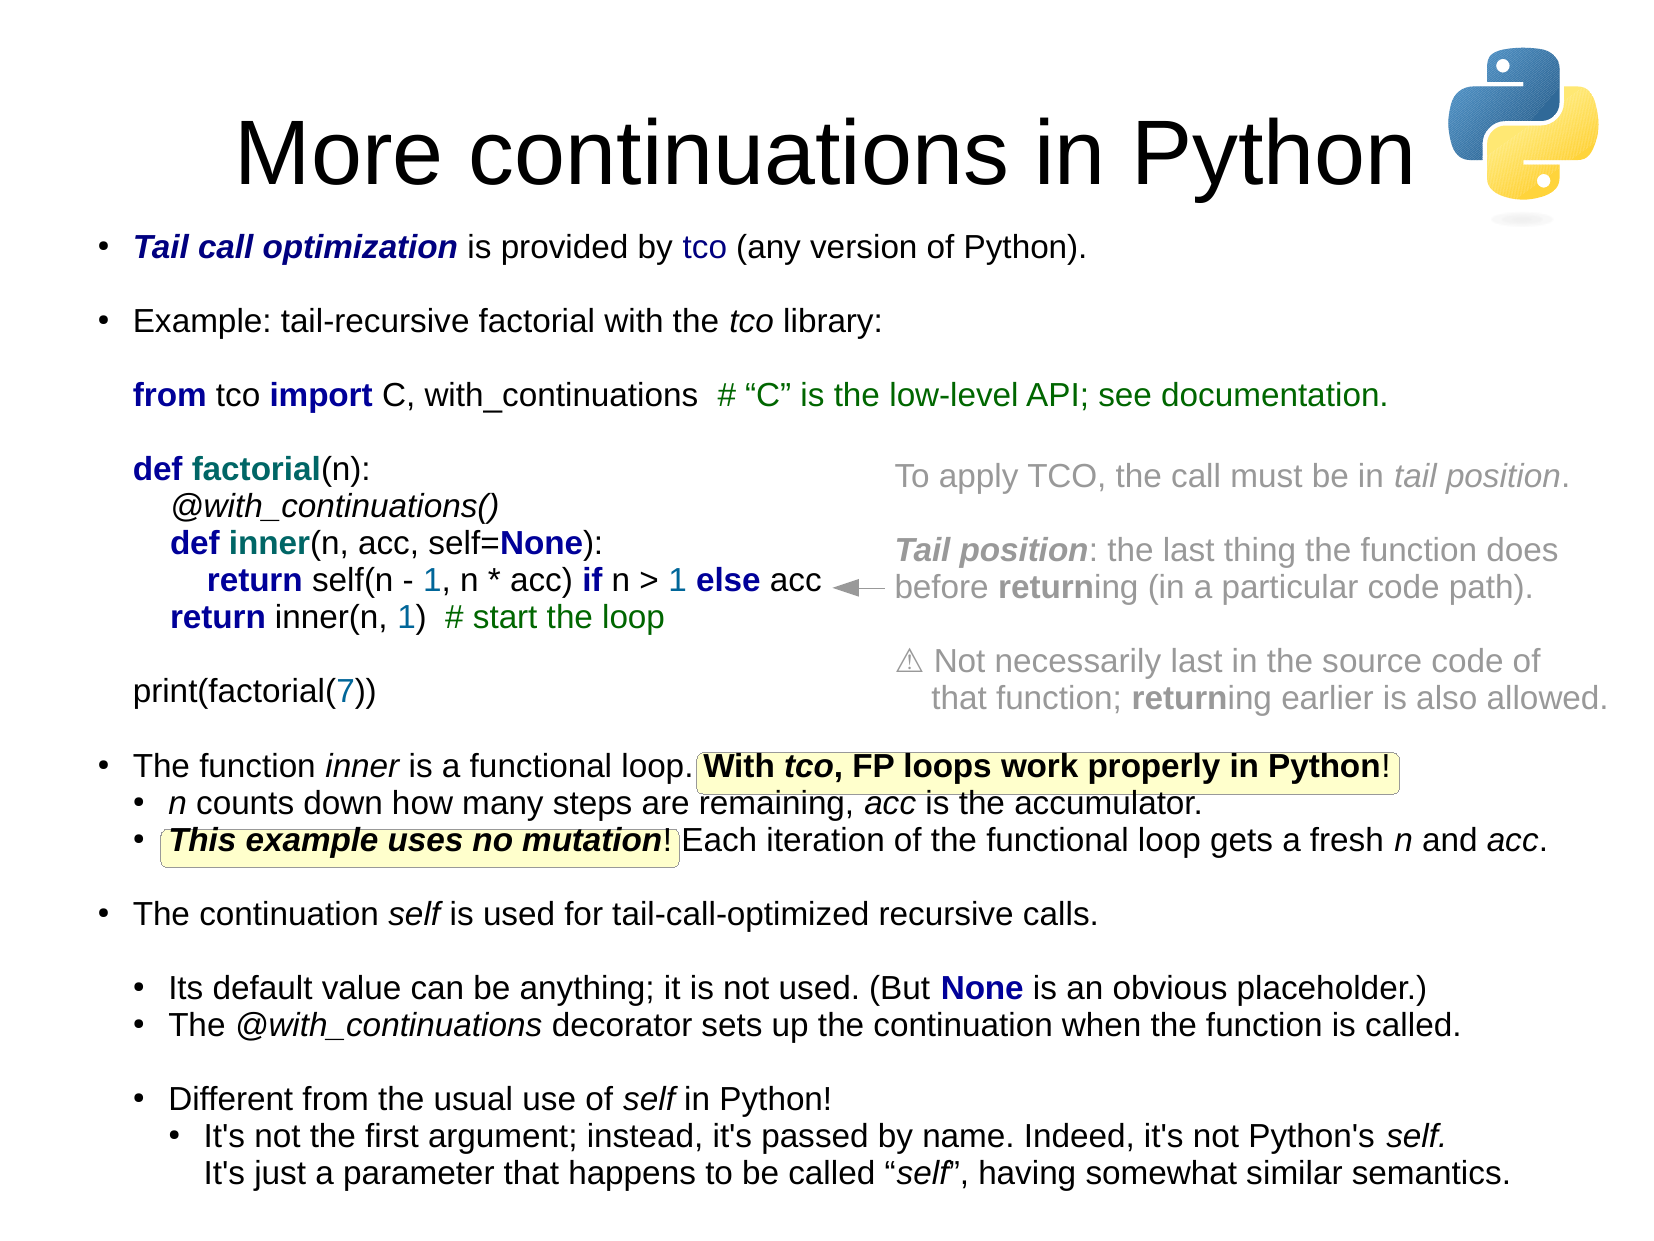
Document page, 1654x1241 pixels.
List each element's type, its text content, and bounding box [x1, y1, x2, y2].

title More continuations in Python [82, 49, 1448, 221]
picture [1448, 47, 1609, 242]
text_box Tail call optimization is provided by tco (any version of Python). Example: tail-recursive factorial with the tco library: from tco import C, with_continuations # “C” is the low-level API; see documentation. def factorial(n): @with_continuations() def inner(n, acc, self=None): return self(n - 1, n * acc) if n > 1 else acc return inner(n, 1) # start the loop print(factorial(7)) The function inner is a functional loop. With tco, FP loops work properly in Python! n counts down how many steps are remaining, acc is the accumulator. This example uses no mutation! Each iteration of the functional loop gets a fresh n and acc. The continuation self is used for tail-call-optimized recursive calls. Its default value can be anything; it is not used. (But None is an obvious placeholder.) The @with_continuations decorator sets up the continuation when the function is called. Different from the usual use of self in Python! It's not the first argument; instead, it's passed by name. Indeed, it's not Python's self. It's just a parameter that happens to be called “self”, having somewhat similar semantics. [82, 221, 1574, 1241]
text_box To apply TCO, the call must be in tail position. Tail position: the last thing the function does before returning (in a particular code path). ⚠ Not necessarily last in the source code of that function; returning earlier is also allowed. [879, 450, 1625, 728]
